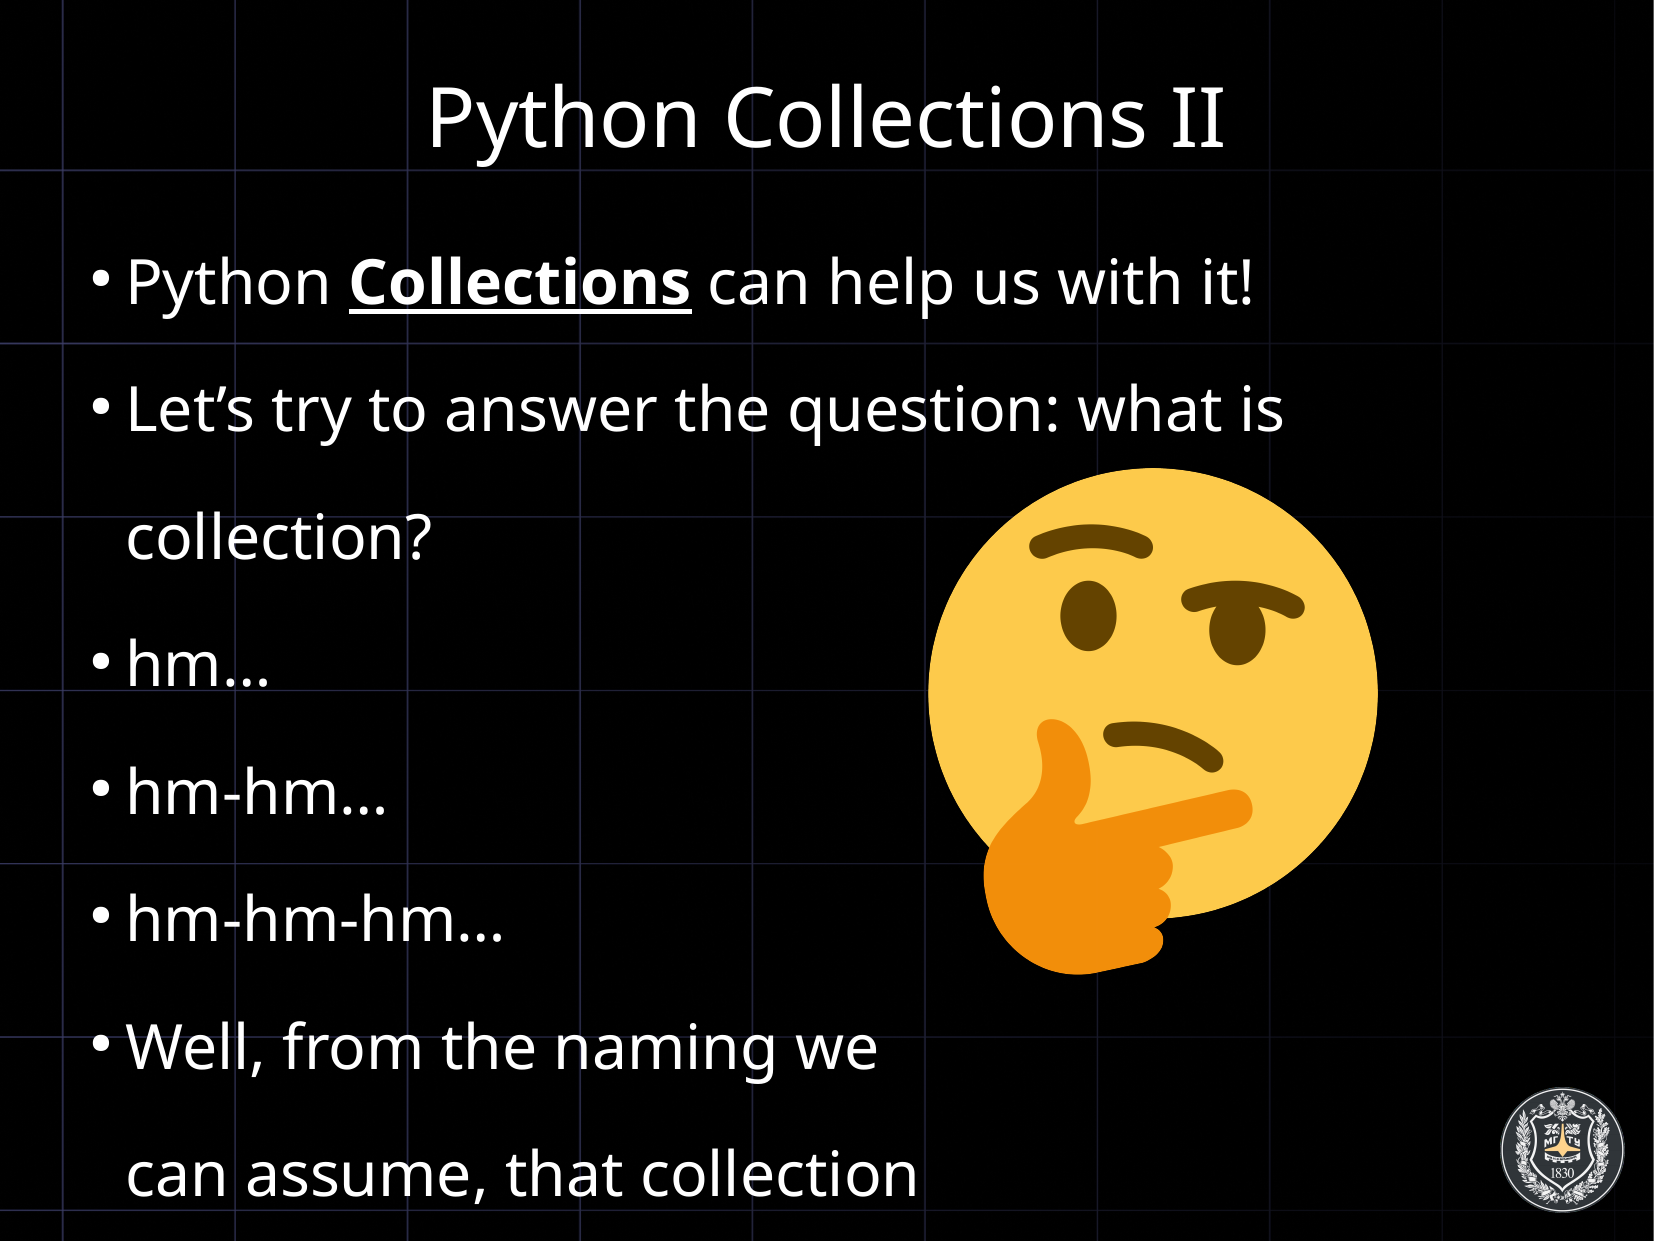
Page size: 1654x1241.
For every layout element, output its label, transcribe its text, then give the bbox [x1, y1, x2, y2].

text_box Python Collections can help us with it! Let’s try to answer the question: what is collection? hm… hm-hm… hm-hm-hm… Well, from the naming we can assume, that collection is something, that collects elements. Good answer, but not enough. [75, 187, 1576, 1234]
title Python Collections II [82, 37, 1571, 187]
picture [0, 0, 1654, 1241]
